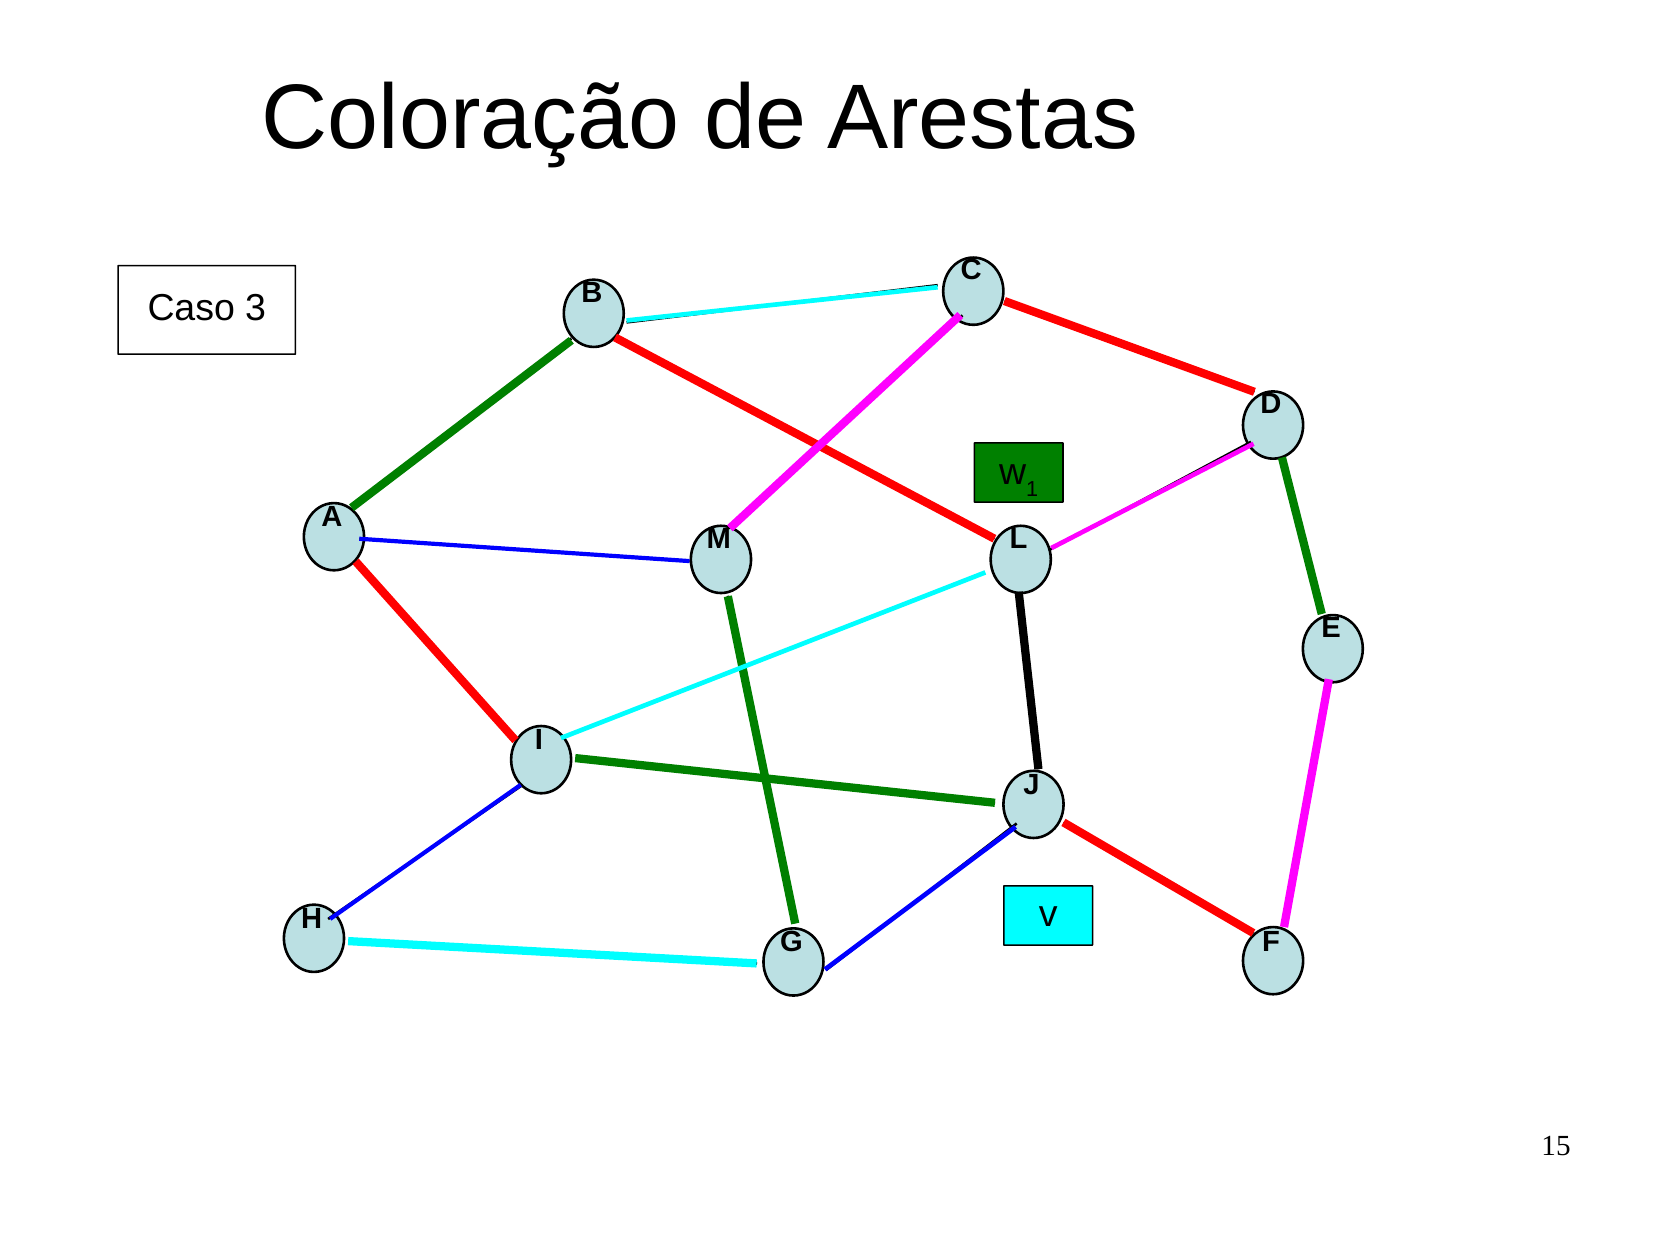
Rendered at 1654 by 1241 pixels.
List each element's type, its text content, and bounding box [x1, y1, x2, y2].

title Coloração de Arestas [261, 53, 1433, 178]
text_box [511, 764, 571, 794]
text_box v [1003, 885, 1093, 946]
text_box G [755, 918, 828, 965]
text_box J [995, 762, 1068, 809]
text_box [304, 540, 364, 571]
text_box [943, 294, 1004, 325]
text_box [1243, 965, 1303, 995]
text_box [763, 965, 824, 996]
text_box F [1234, 918, 1308, 965]
text_box H [275, 896, 348, 943]
text_box [1003, 809, 1064, 838]
text_box I [502, 717, 576, 764]
text_box [284, 943, 344, 972]
text_box E [1294, 605, 1368, 652]
text_box [1243, 428, 1303, 459]
text_box Caso 3 [118, 265, 296, 355]
text_box L [982, 516, 1055, 563]
text_box D [1234, 381, 1308, 428]
text_box [1303, 652, 1363, 683]
text_box [990, 563, 1051, 593]
text_box A [295, 493, 369, 540]
text_box B [555, 270, 628, 317]
text_box [564, 317, 624, 347]
text_box M [682, 516, 756, 563]
text_box [691, 563, 751, 594]
text_box C [934, 247, 1008, 294]
text_box w1 [974, 442, 1063, 503]
